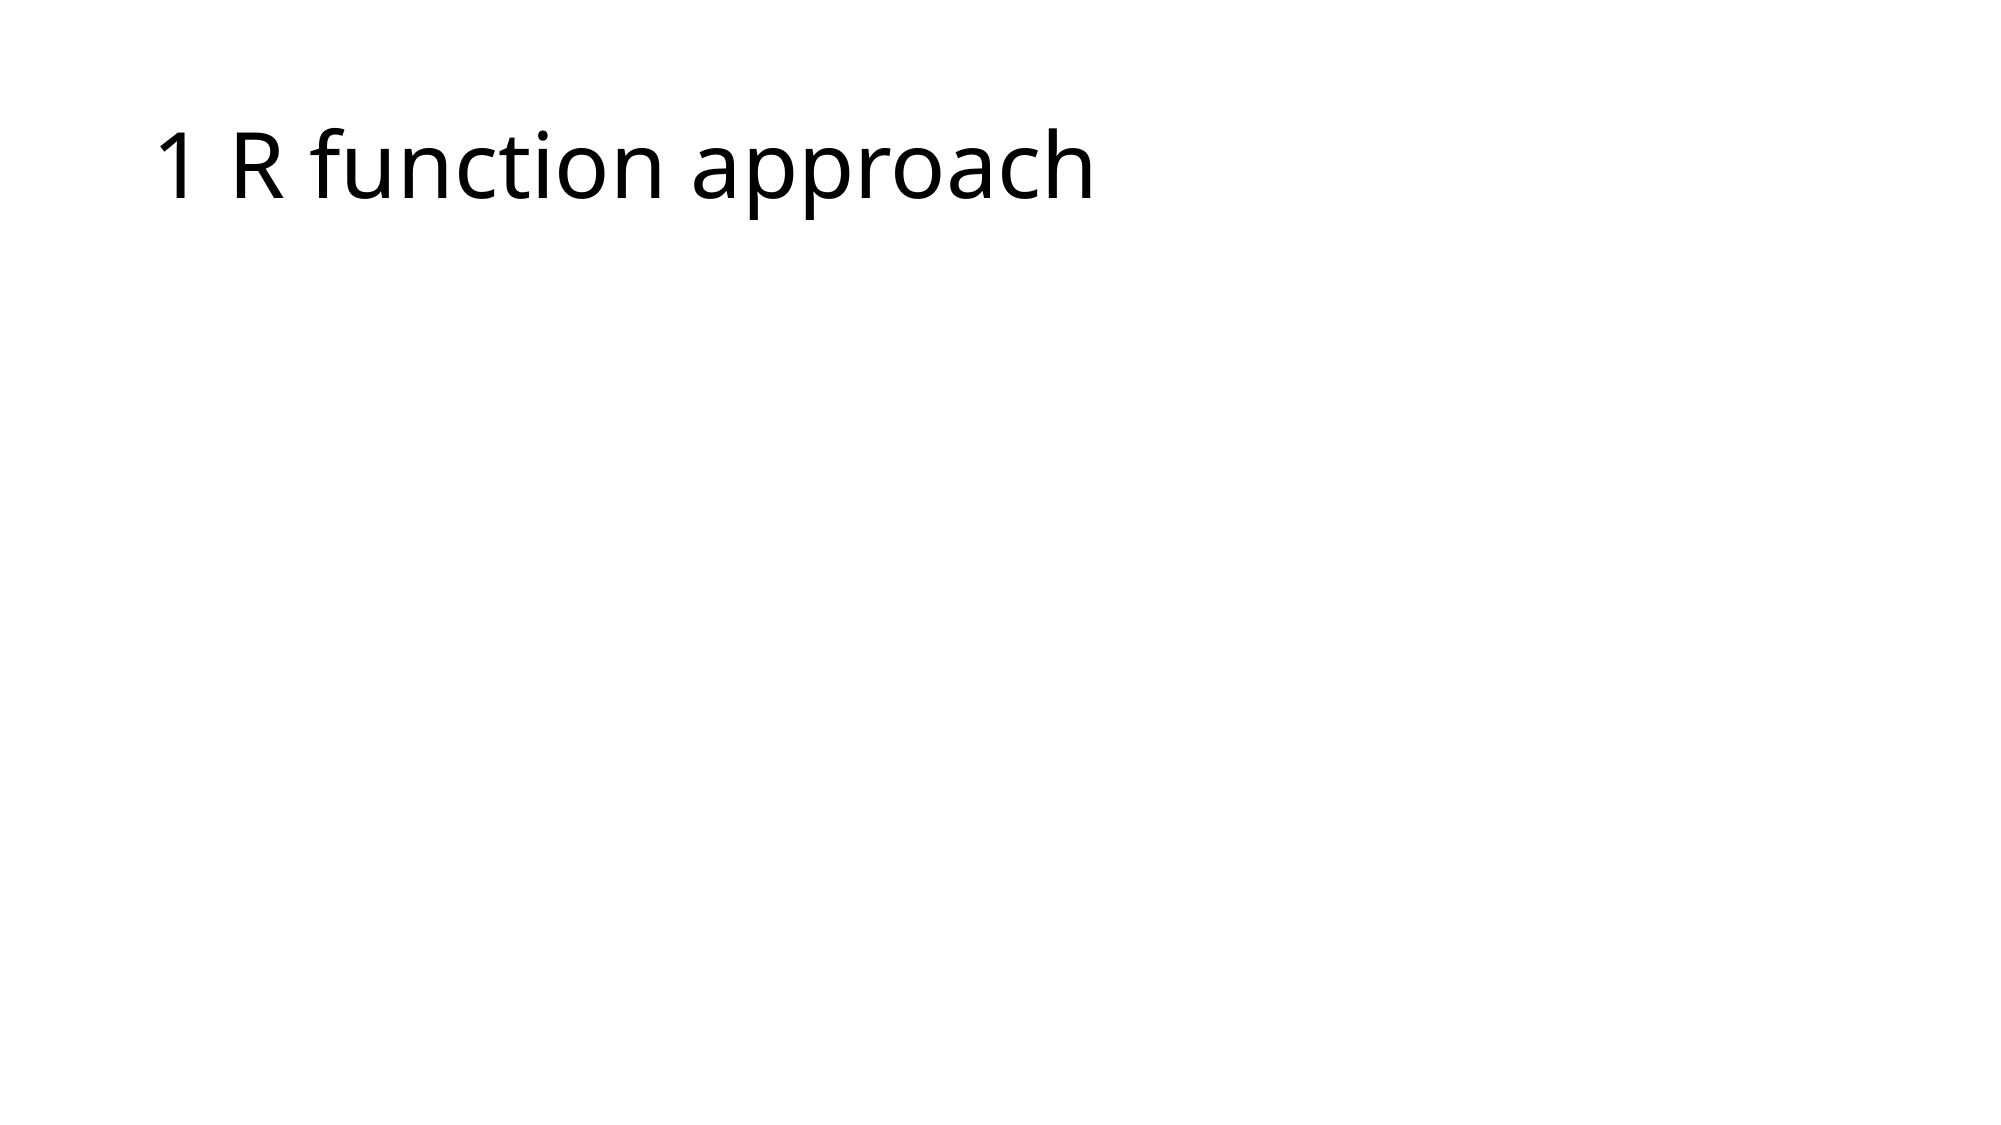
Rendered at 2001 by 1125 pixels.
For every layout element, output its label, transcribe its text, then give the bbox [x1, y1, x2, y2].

title 1 R function approach [137, 59, 1863, 278]
